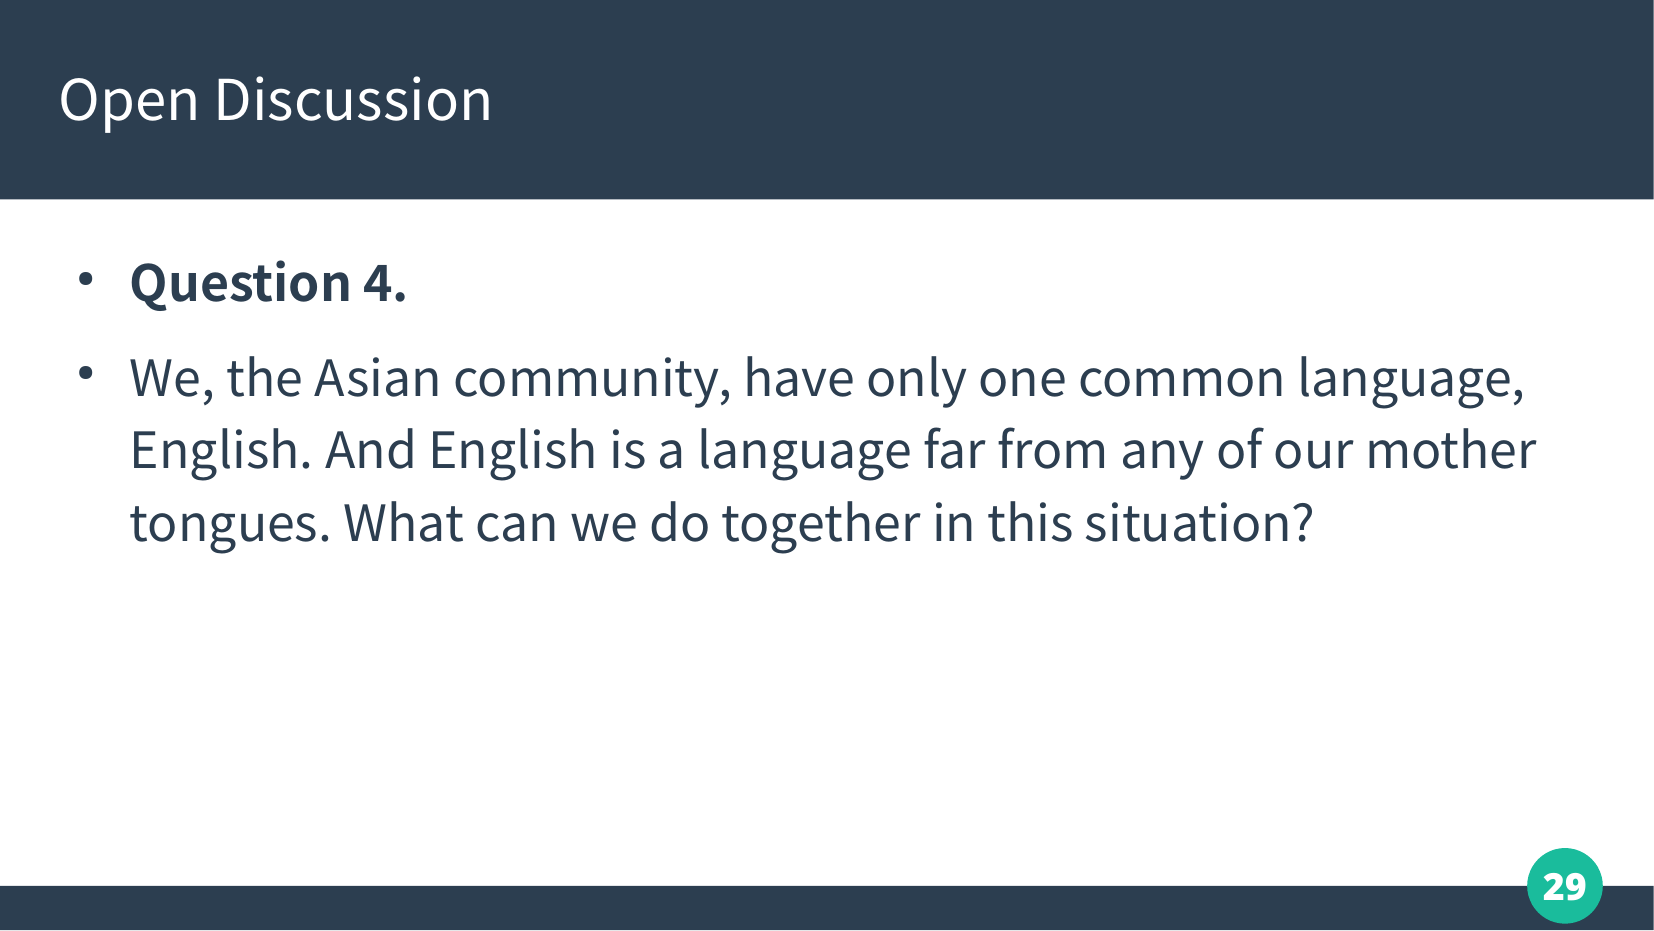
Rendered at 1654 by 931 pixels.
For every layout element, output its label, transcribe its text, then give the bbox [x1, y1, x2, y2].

list Question 4. We, the Asian community, have only one common language, English. And English is a language far from any of our mother tongues. What can we do together in this situation? [59, 243, 1595, 864]
title Open Discussion [59, 37, 1595, 155]
